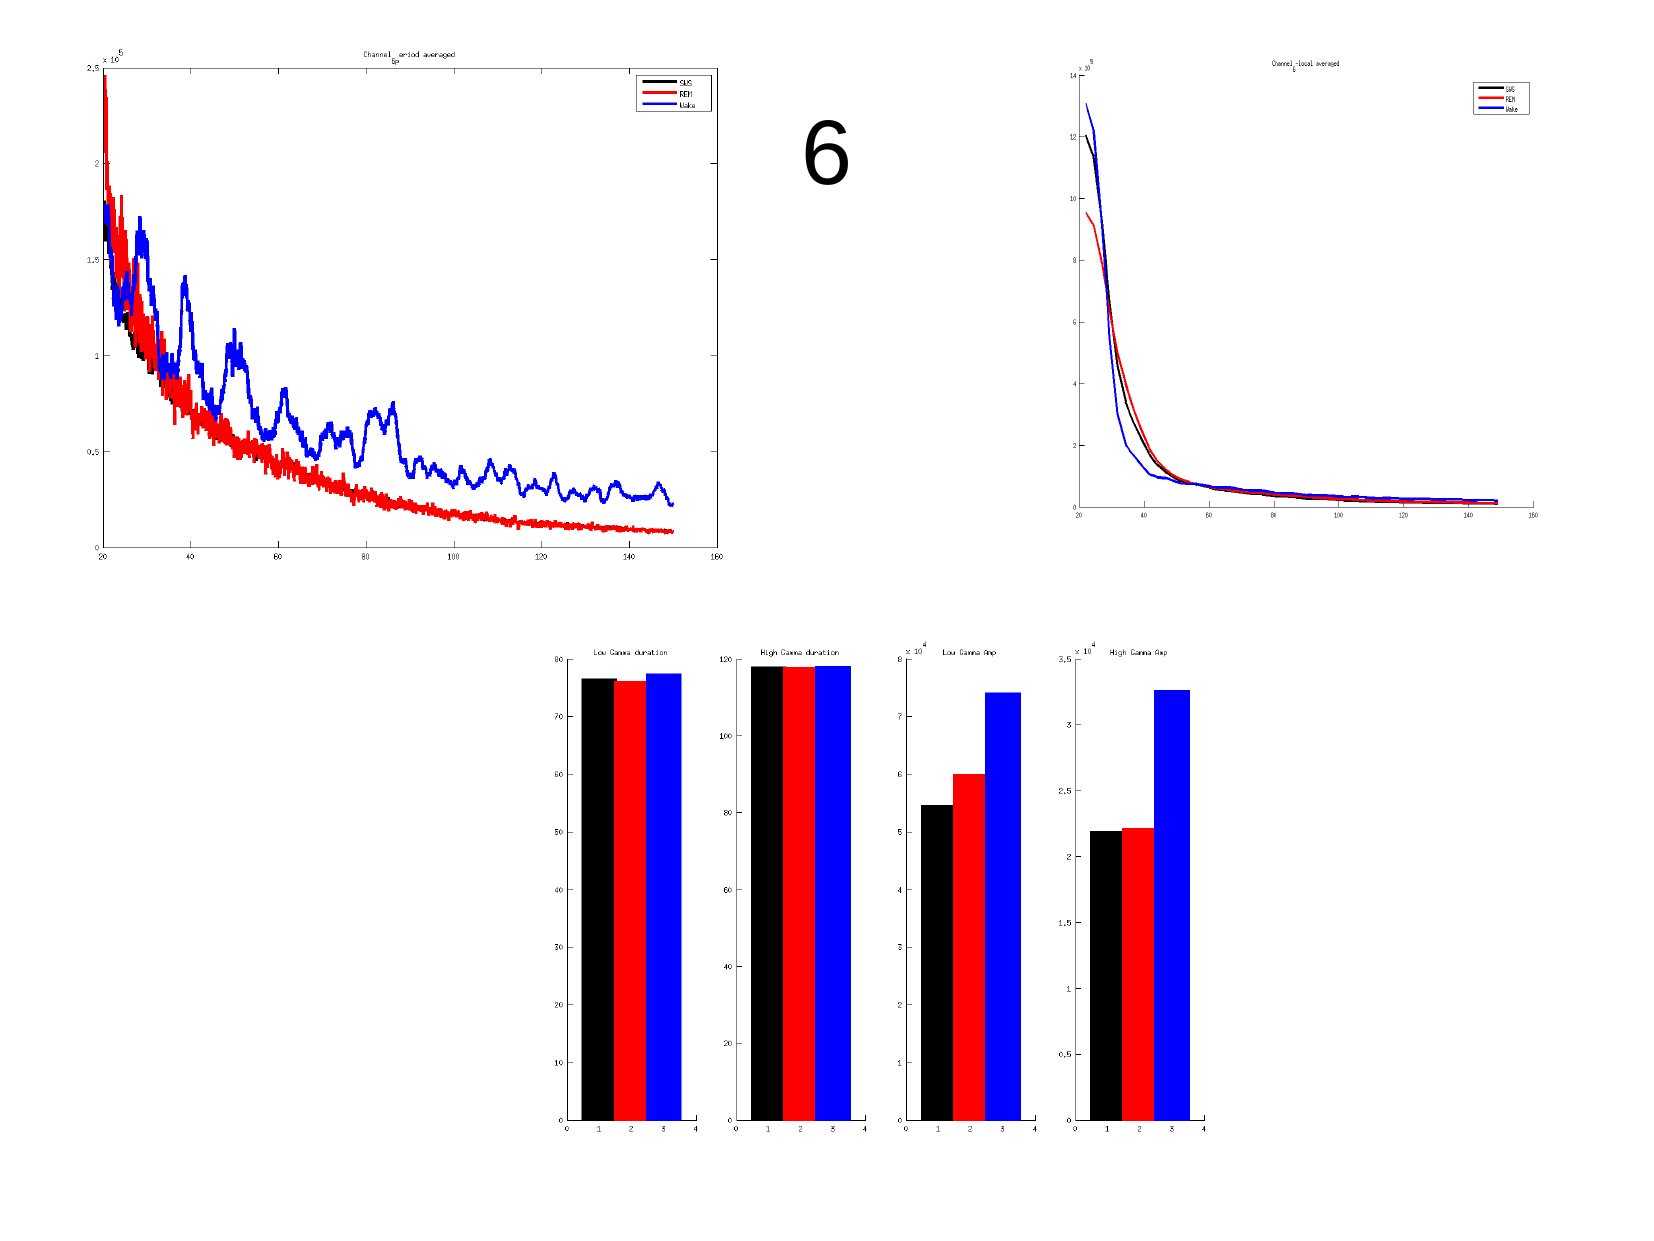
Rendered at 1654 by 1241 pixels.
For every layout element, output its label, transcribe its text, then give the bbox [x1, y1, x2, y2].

picture [460, 616, 1282, 1182]
title 6 [82, 49, 1571, 257]
picture [1003, 35, 1589, 565]
picture [0, 23, 792, 612]
